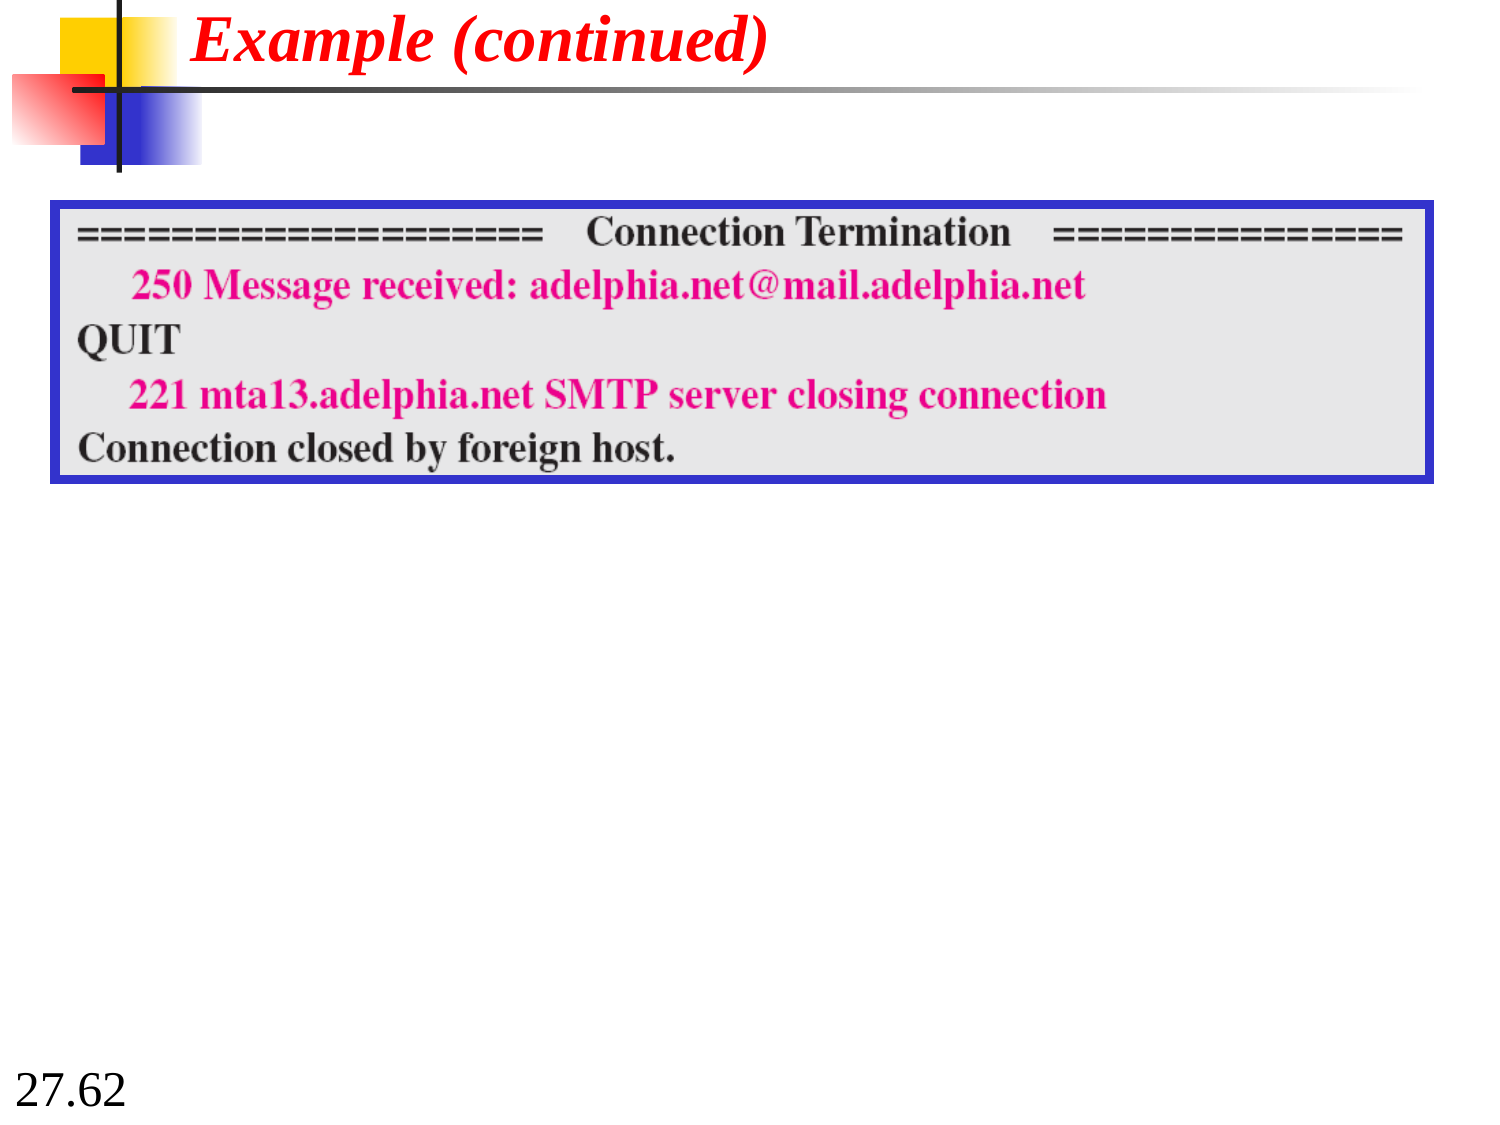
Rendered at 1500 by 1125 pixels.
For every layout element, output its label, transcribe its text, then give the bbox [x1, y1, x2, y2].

text_box Example (continued) [175, 0, 787, 83]
text_box [12, 0, 1423, 173]
picture [59, 209, 1426, 475]
